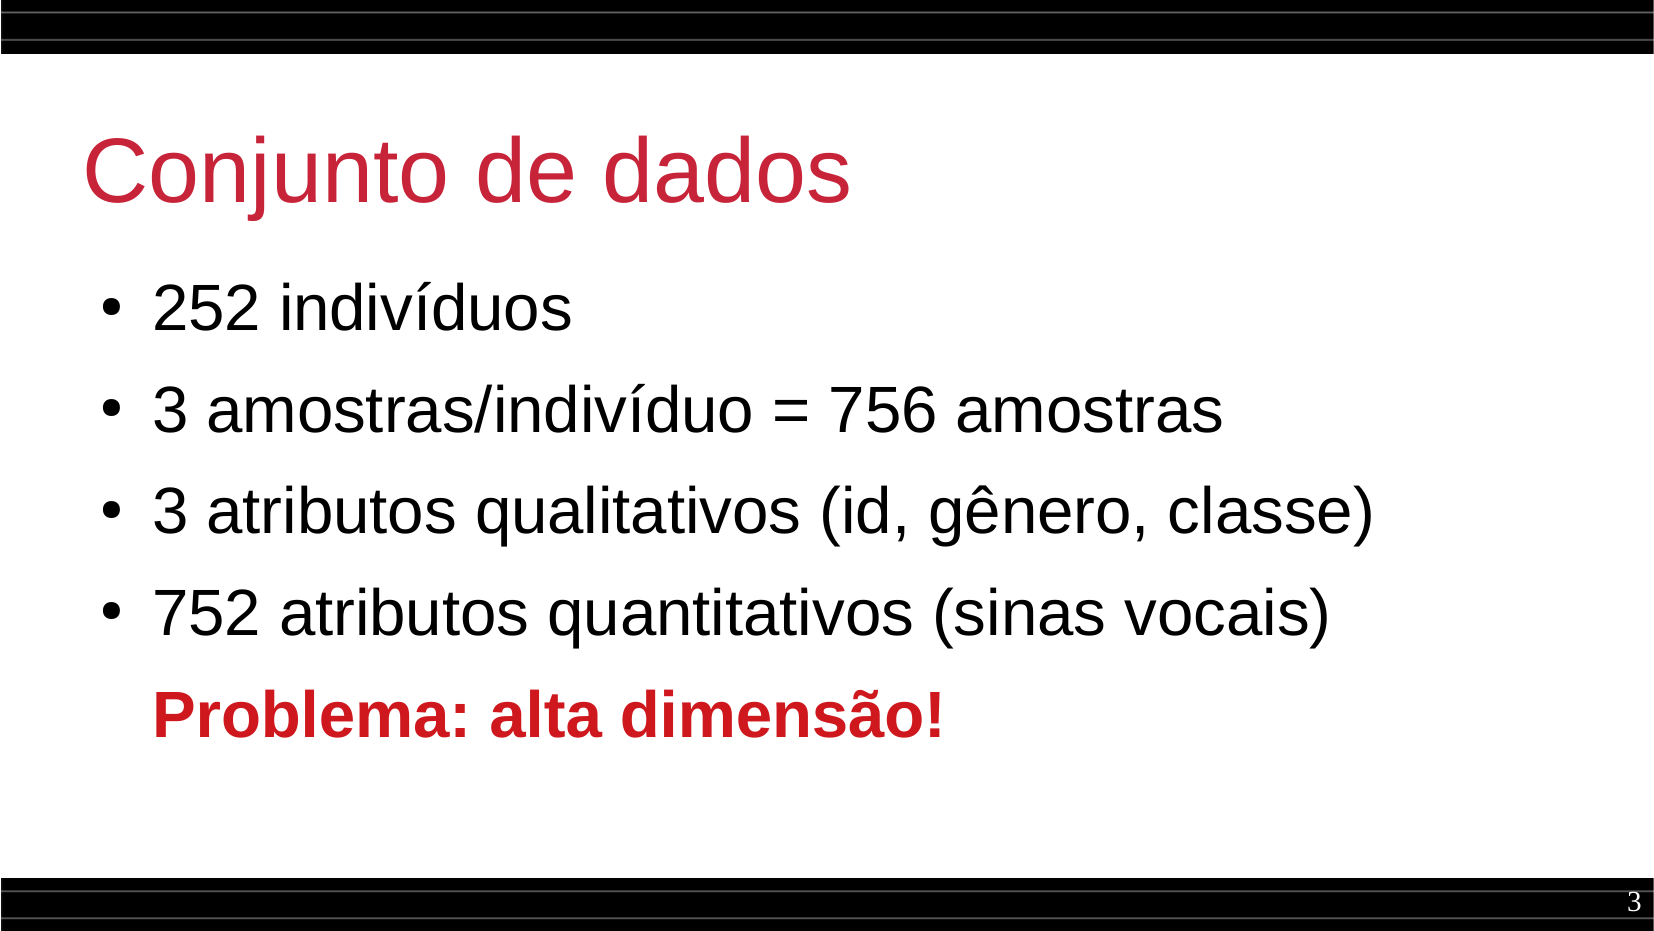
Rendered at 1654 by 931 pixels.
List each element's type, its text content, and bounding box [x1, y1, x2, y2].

title Conjunto de dados [82, 92, 1571, 249]
picture [1, 878, 1654, 931]
list 252 indivíduos 3 amostras/indivíduo = 756 amostras 3 atributos qualitativos (id, gênero, classe) 752 atributos quantitativos (sinas vocais) Problema: alta dimensão! [82, 271, 1571, 758]
picture [1, 0, 1654, 54]
